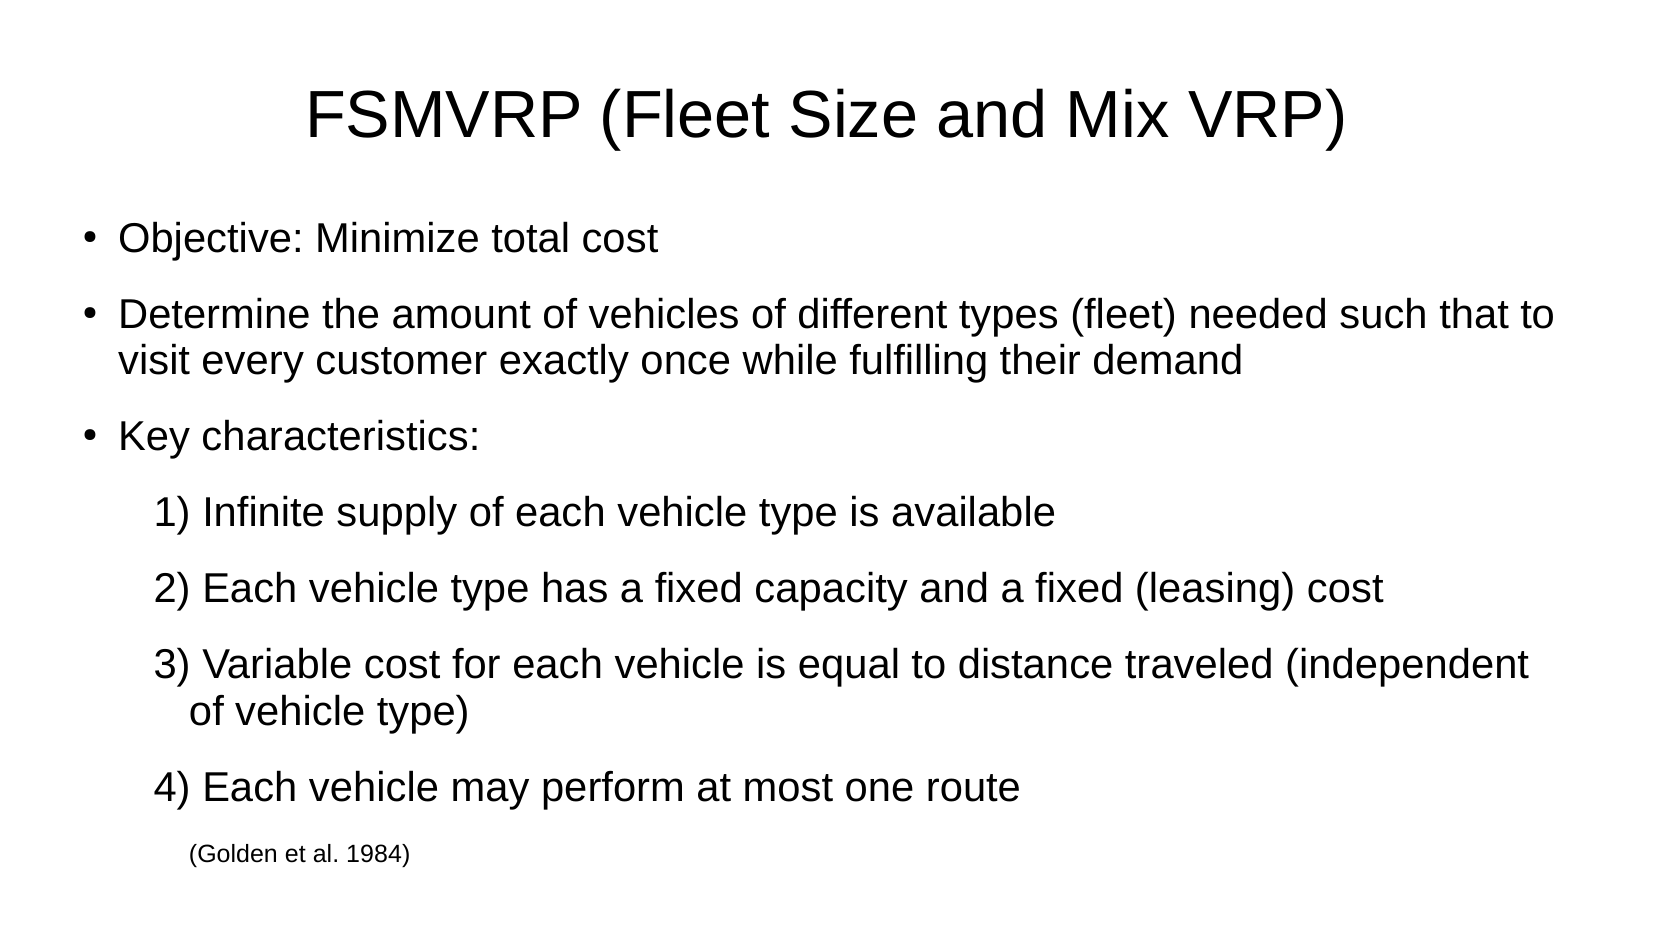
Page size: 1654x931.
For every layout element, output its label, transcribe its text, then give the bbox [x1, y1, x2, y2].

subtitle Objective: Minimize total cost Determine the amount of vehicles of different types (fleet) needed such that to visit every customer exactly once while fulfilling their demand Key characteristics: Infinite supply of each vehicle type is available Each vehicle type has a fixed capacity and a fixed (leasing) cost Variable cost for each vehicle is equal to distance traveled (independent of vehicle type) Each vehicle may perform at most one route (Golden et al. 1984) [82, 182, 1571, 901]
title FSMVRP (Fleet Size and Mix VRP) [82, 37, 1571, 182]
